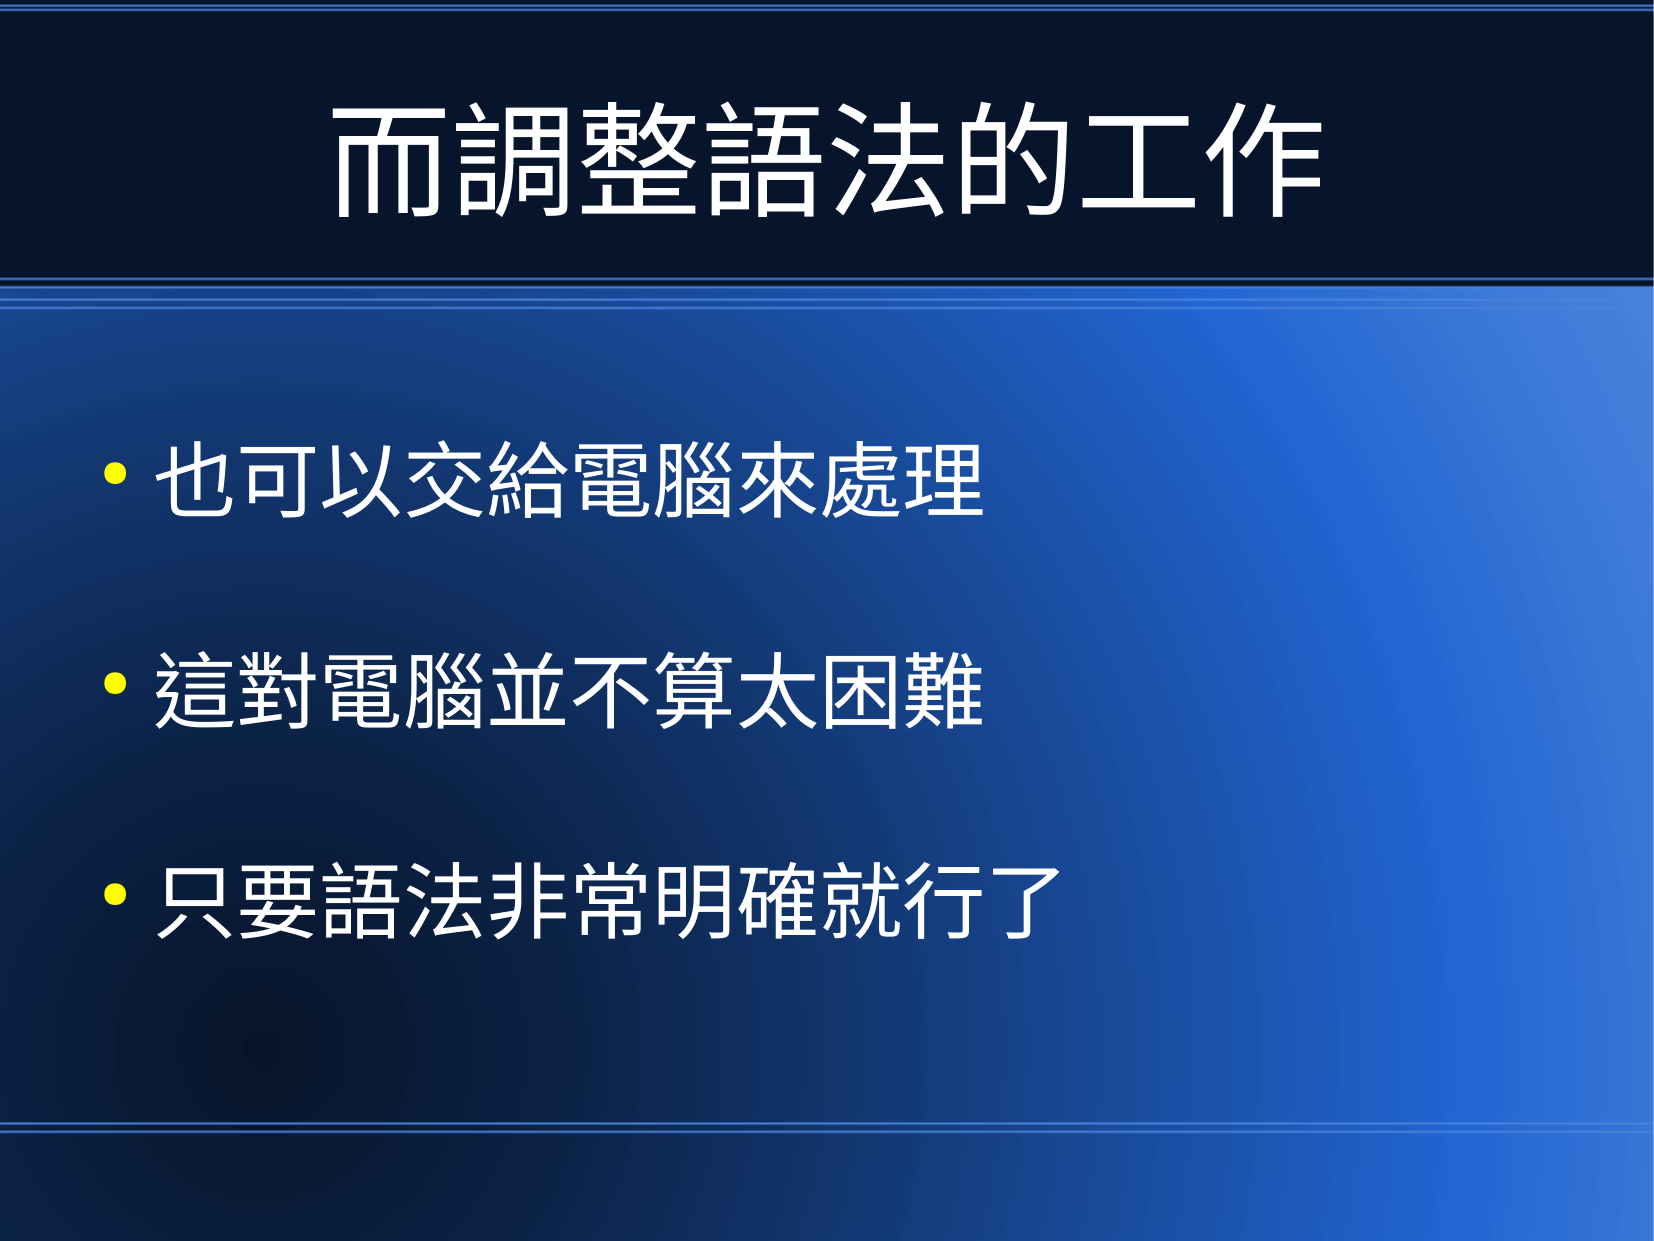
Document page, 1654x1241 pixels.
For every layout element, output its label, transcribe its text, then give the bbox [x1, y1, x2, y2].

picture [0, 0, 1654, 1241]
title 而調整語法的工作 [82, 49, 1571, 257]
list 也可以交給電腦來處理 這對電腦並不算太困難 只要語法非常明確就行了 [82, 355, 1571, 1241]
